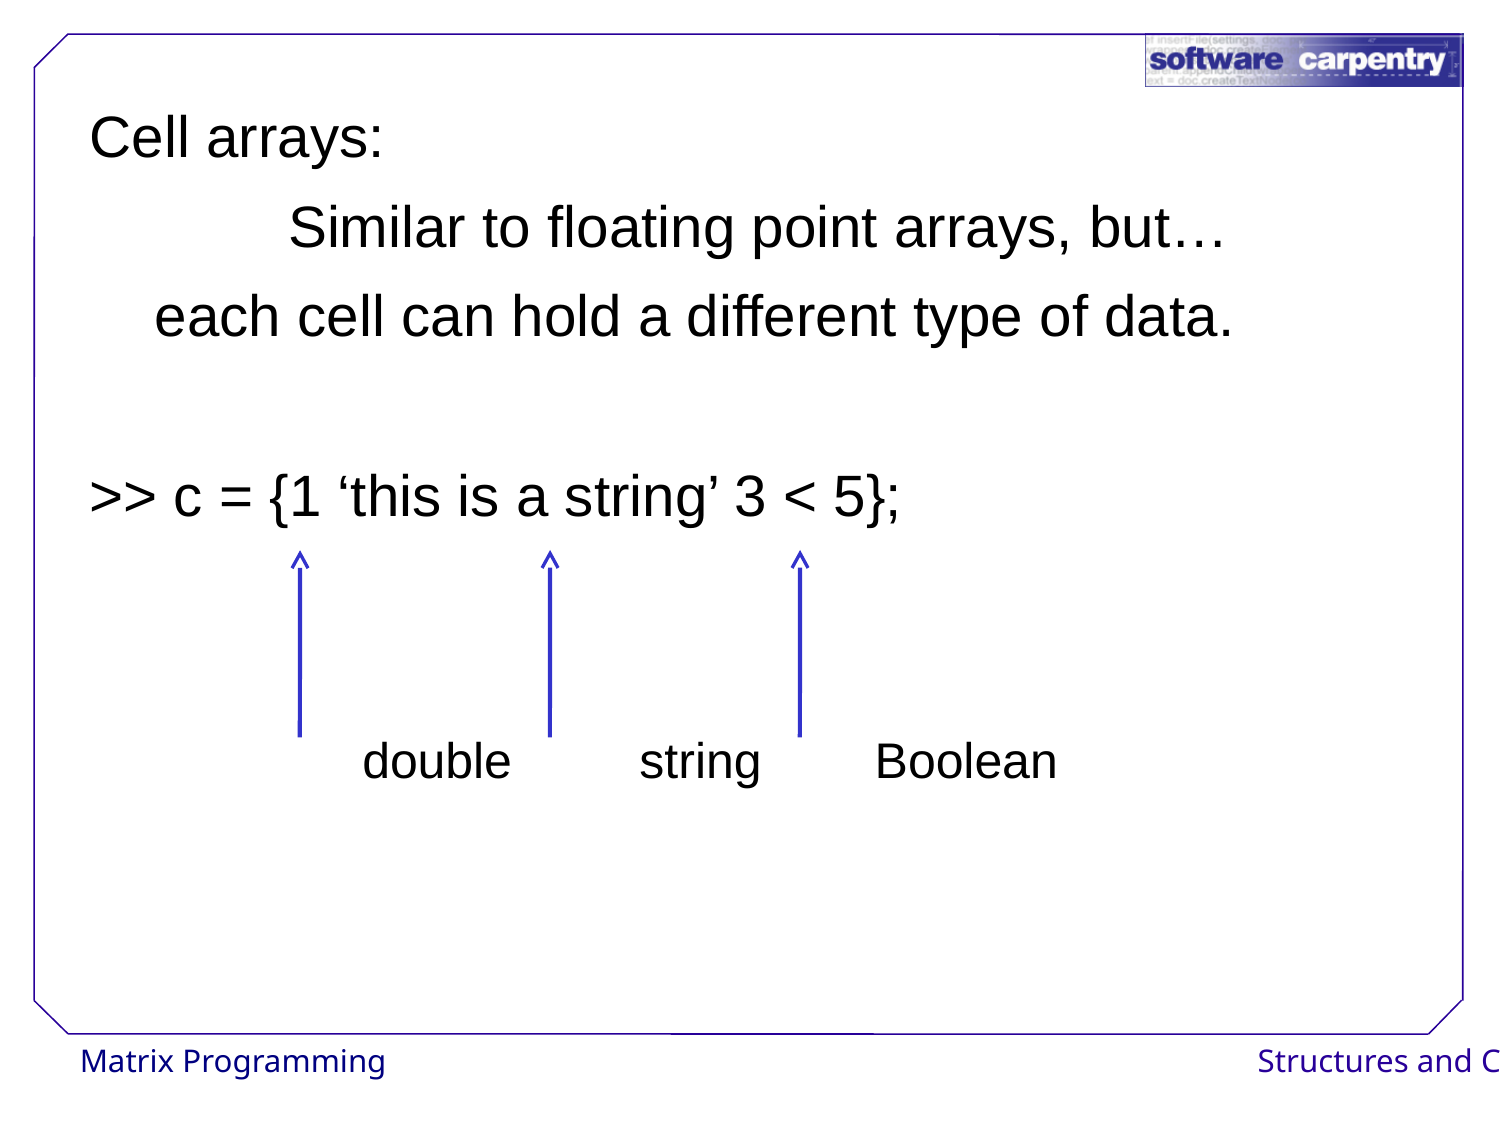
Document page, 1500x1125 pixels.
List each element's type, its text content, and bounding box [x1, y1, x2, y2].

picture [1145, 33, 1464, 87]
list Cell arrays: Similar to floating point arrays, but… each cell can hold a different type of data. >> c = {1 ‘this is a string’ 3 < 5}; double string Boolean [75, 99, 1425, 1013]
